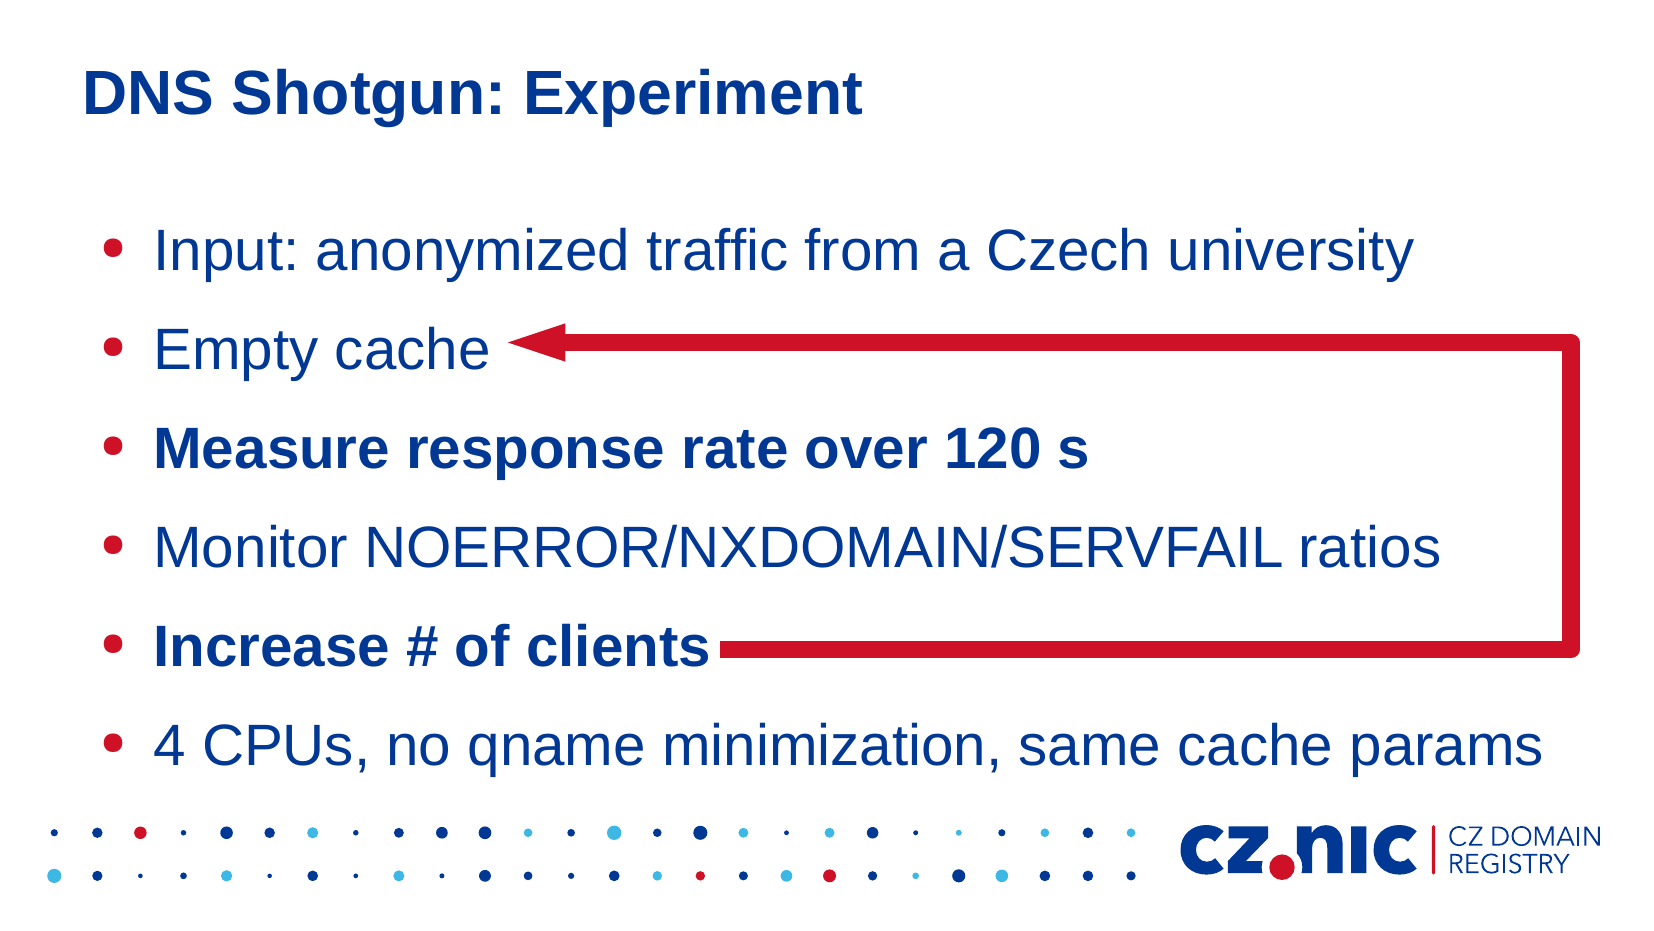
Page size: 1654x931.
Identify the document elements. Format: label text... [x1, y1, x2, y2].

list Input: anonymized traffic from a Czech university Empty cache Measure response rate over 120 s Monitor NOERROR/NXDOMAIN/SERVFAIL ratios Increase # of clients 4 CPUs, no qname minimization, same cache params [82, 217, 1571, 827]
title DNS Shotgun: Experiment [82, 53, 1571, 133]
